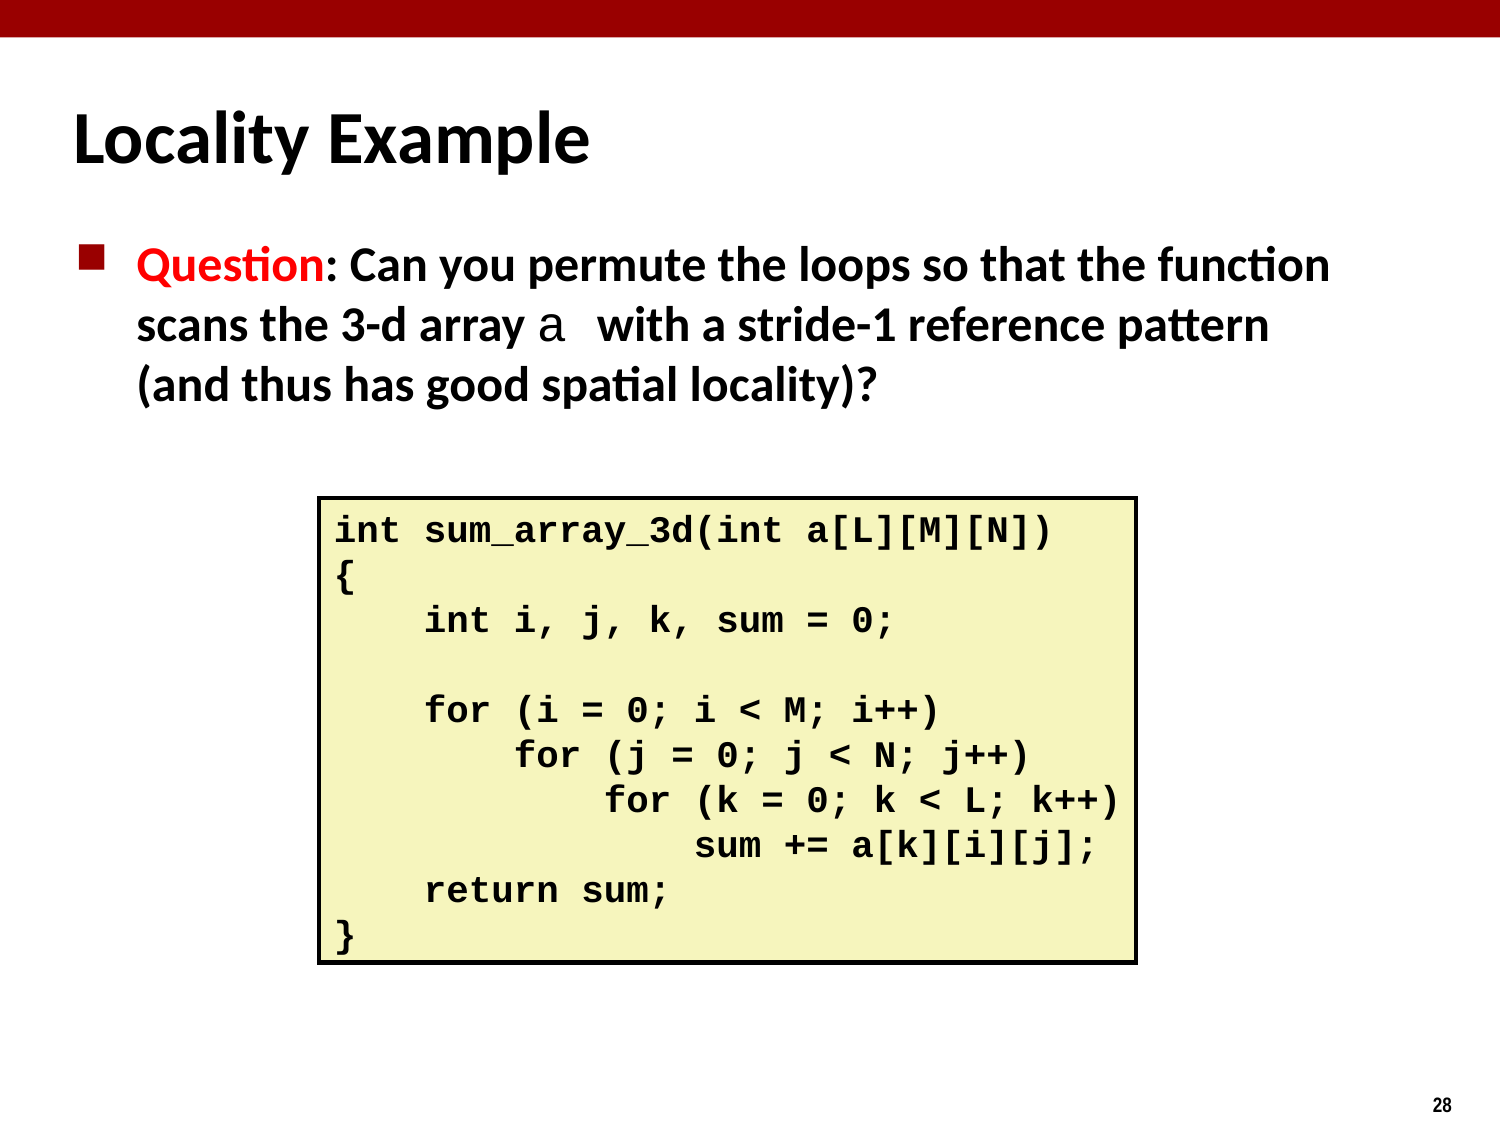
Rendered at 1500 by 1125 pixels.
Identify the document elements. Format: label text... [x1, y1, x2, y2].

title Locality Example [58, 71, 1304, 197]
text_box int sum_array_3d(int a[L][M][N]) { int i, j, k, sum = 0; for (i = 0; i < M; i++) for (j = 0; j < N; j++) for (k = 0; k < L; k++) sum += a[k][i][j]; return sum; } [318, 497, 1137, 963]
list Question: Can you permute the loops so that the function scans the 3-d array a with a stride-1 reference pattern (and thus has good spatial locality)? [65, 223, 1361, 1040]
